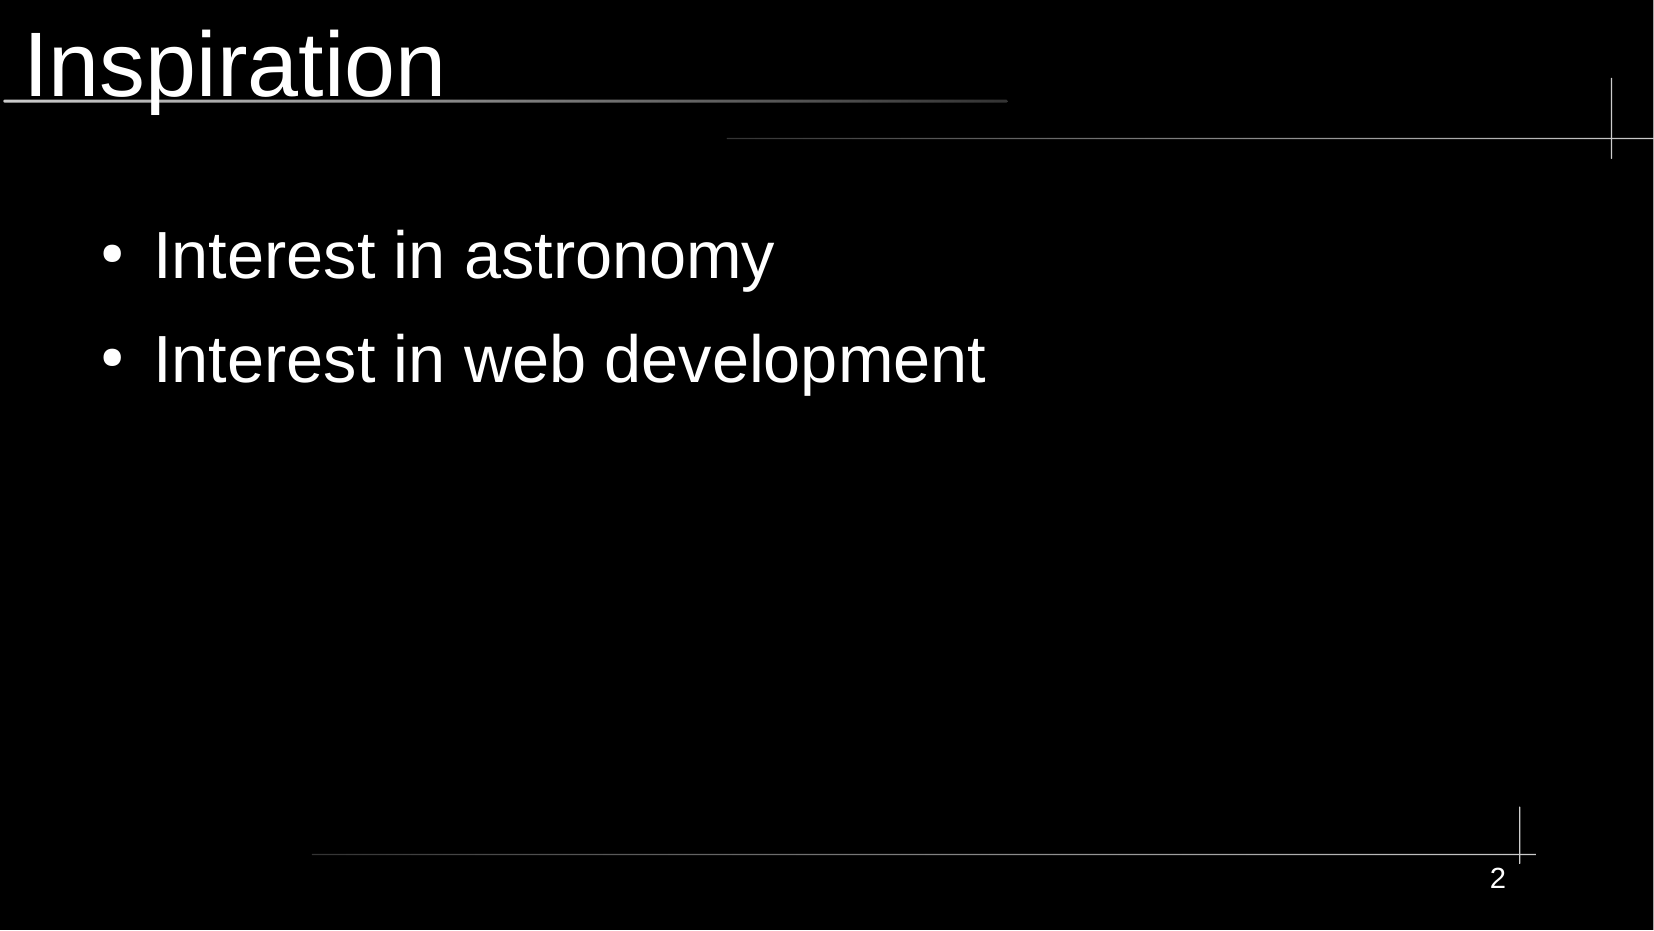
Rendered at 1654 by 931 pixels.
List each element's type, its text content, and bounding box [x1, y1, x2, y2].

title Inspiration [23, 11, 1589, 119]
list Interest in astronomy Interest in web development [82, 217, 1571, 758]
